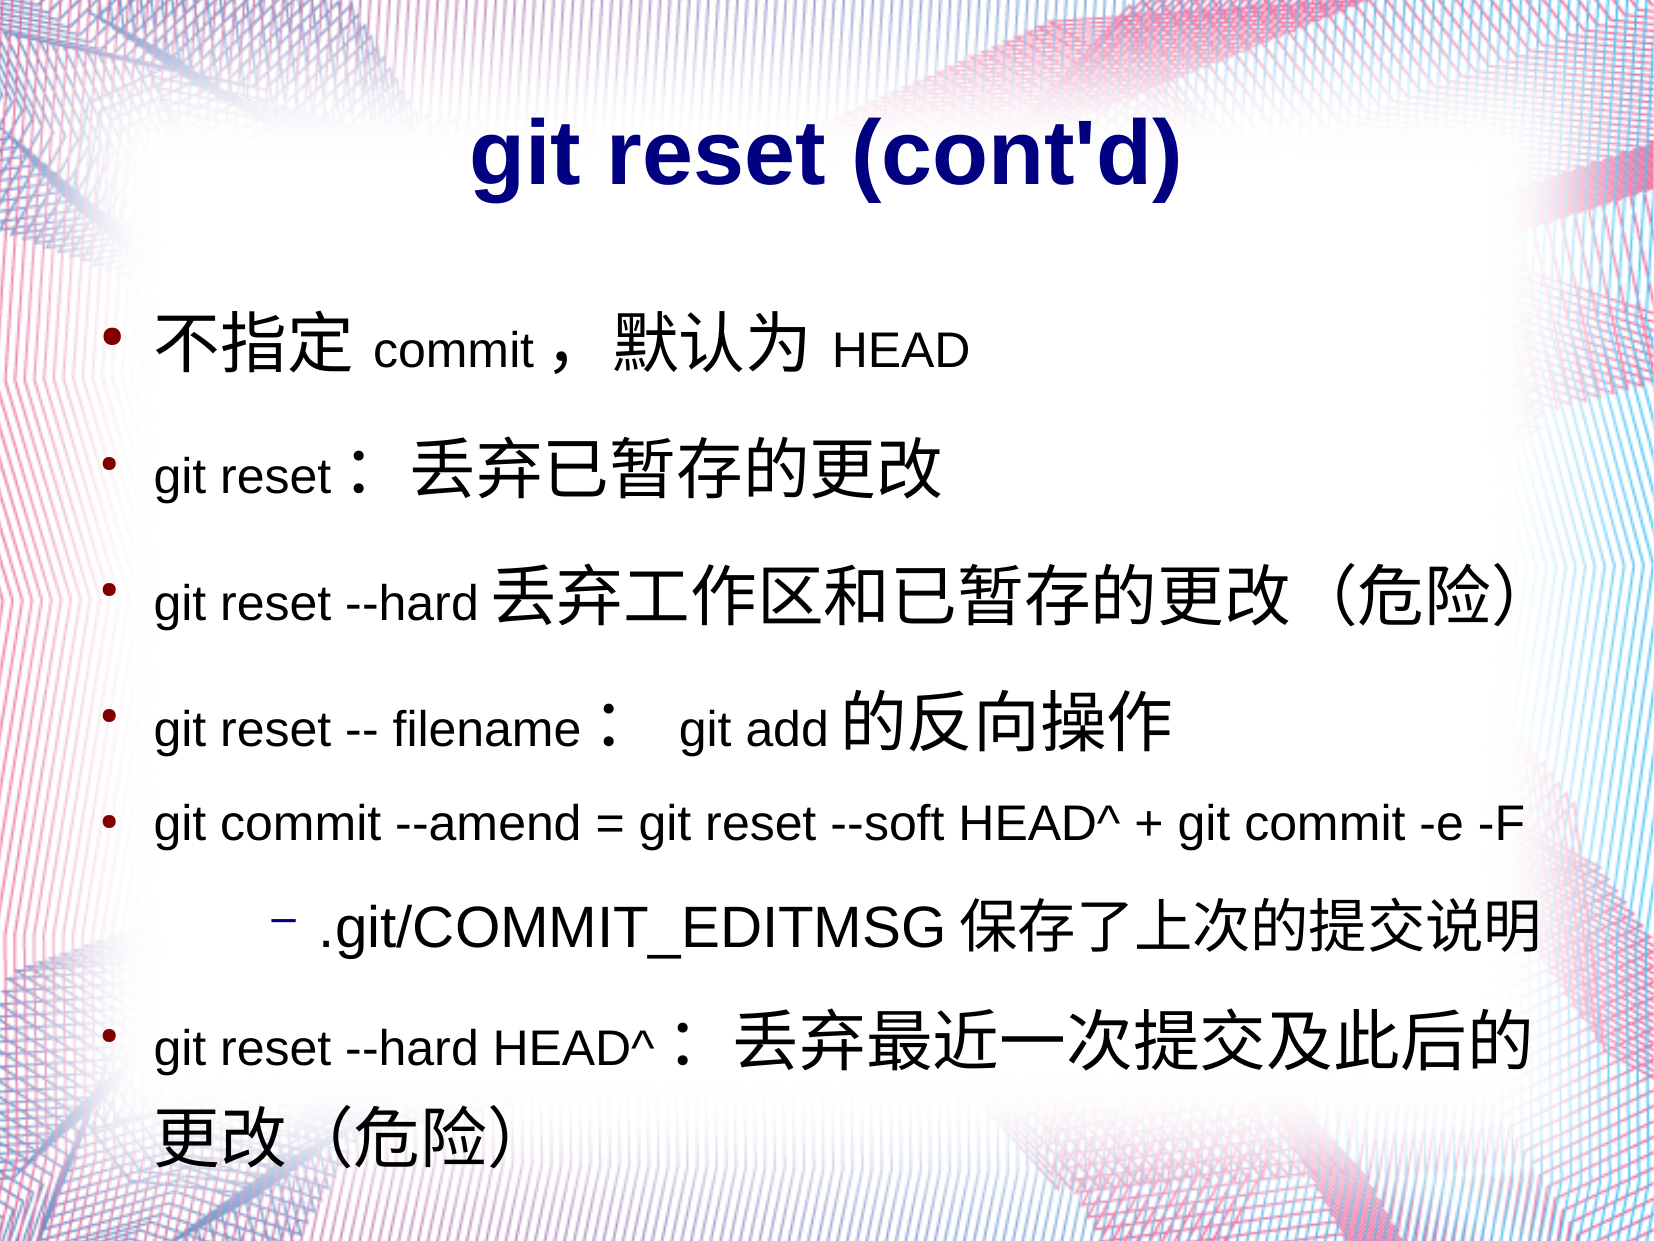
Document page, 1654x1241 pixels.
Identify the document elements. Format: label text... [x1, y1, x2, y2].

title git reset (cont'd) [82, 49, 1571, 257]
list 不指定commit，默认为HEAD git reset：丢弃已暂存的更改 git reset --hard丢弃工作区和已暂存的更改（危险） git reset -- filename：git add的反向操作 git commit --amend = git reset --soft HEAD^ + git commit -e -F .git/COMMIT_EDITMSG保存了上次的提交说明 git reset --hard HEAD^：丢弃最近一次提交及此后的更改（危险） [82, 290, 1571, 1143]
picture [0, 0, 1654, 1241]
